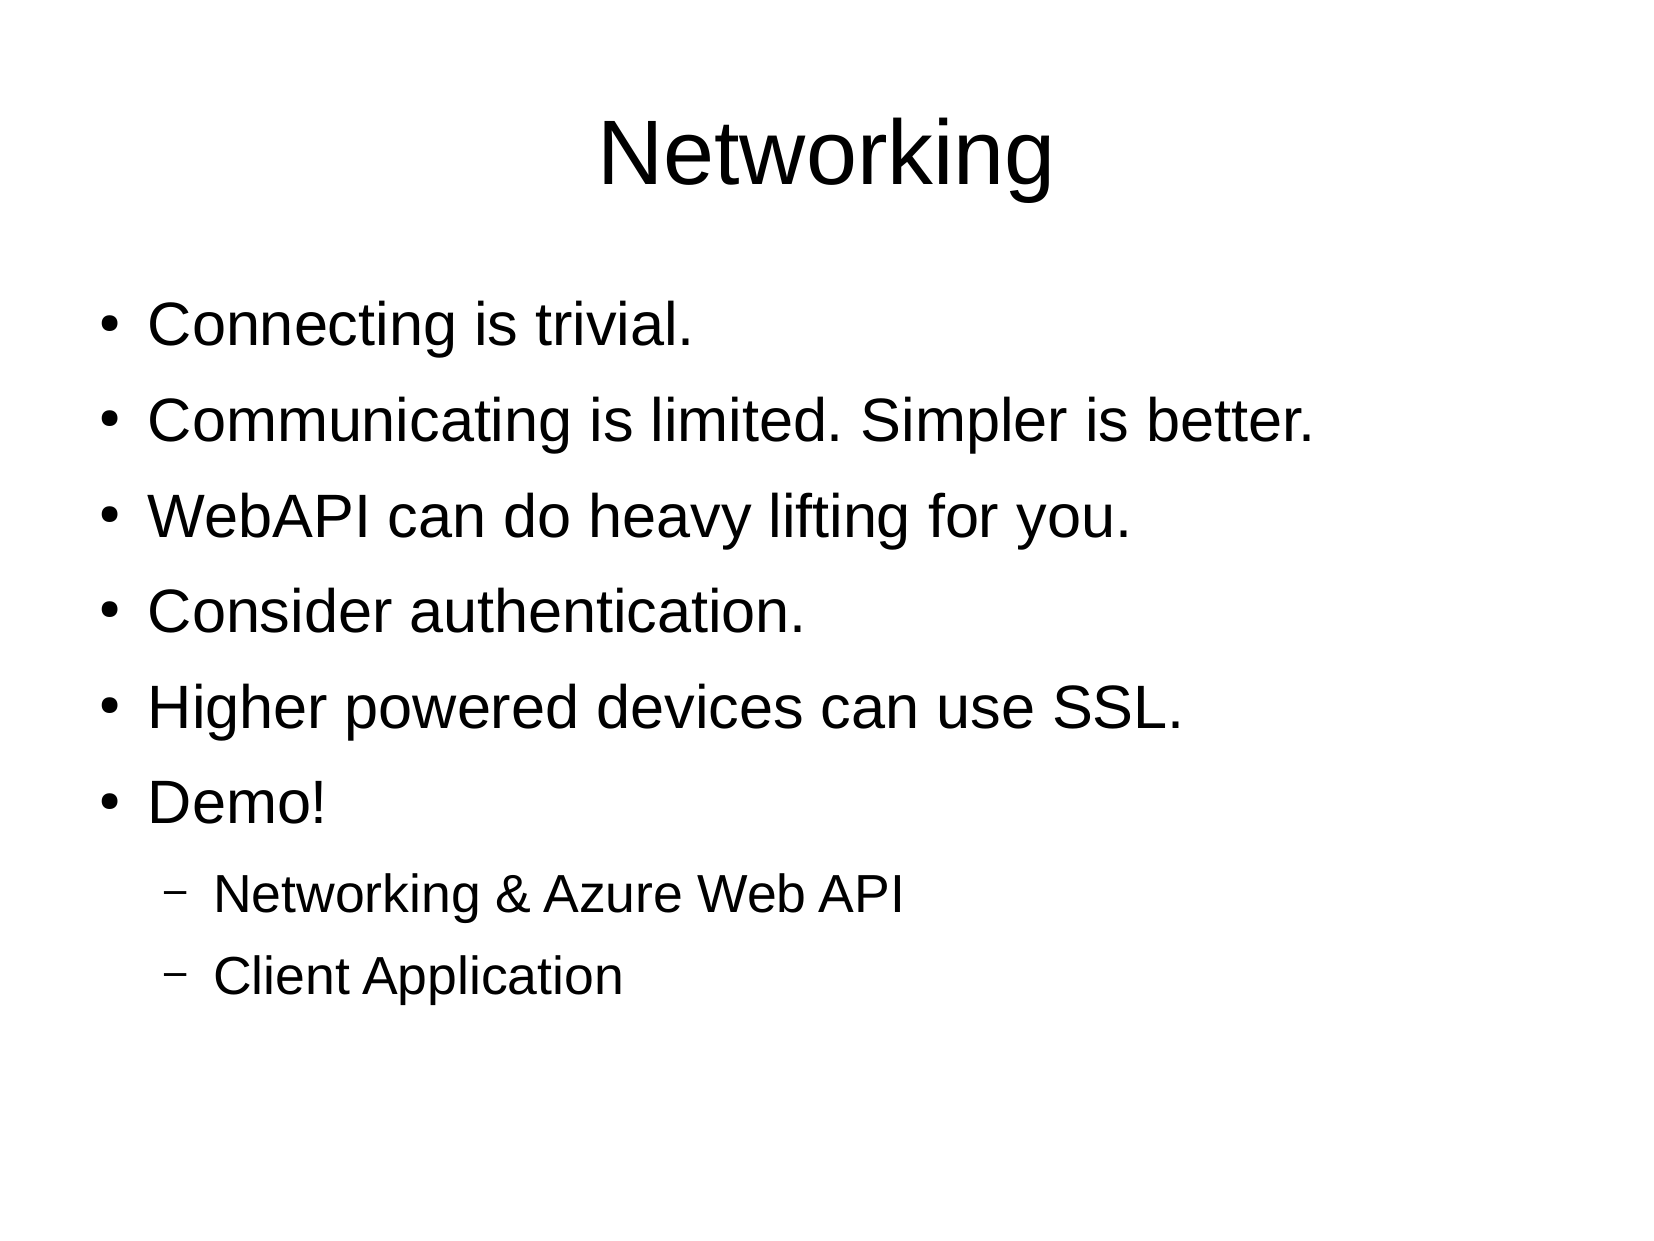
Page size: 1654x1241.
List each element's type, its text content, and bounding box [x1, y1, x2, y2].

title Networking [82, 49, 1571, 257]
list Connecting is trivial. Communicating is limited. Simpler is better. WebAPI can do heavy lifting for you. Consider authentication. Higher powered devices can use SSL. Demo! Networking & Azure Web API Client Application [82, 290, 1571, 1010]
